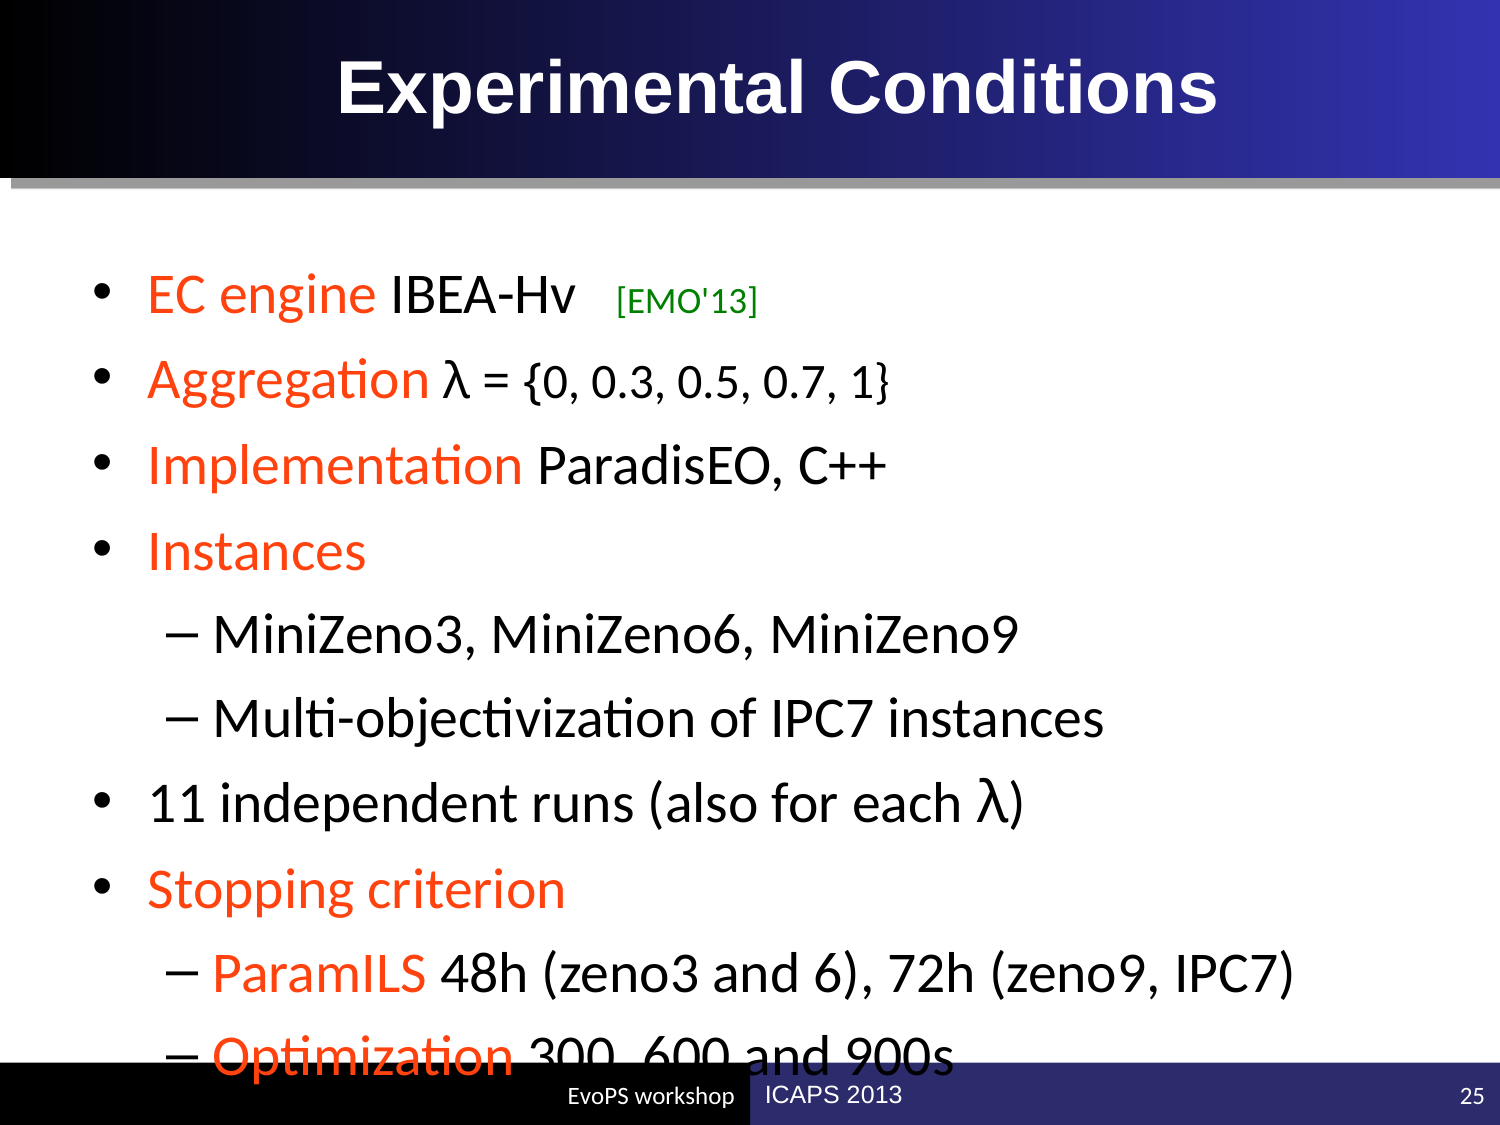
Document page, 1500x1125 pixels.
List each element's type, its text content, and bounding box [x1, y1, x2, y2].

text_box Experimental Conditions [322, 31, 1379, 137]
list EC engine IBEA-Hv [EMO'13] Aggregation λ = {0, 0.3, 0.5, 0.7, 1} Implementation ParadisEO, C++ Instances MiniZeno3, MiniZeno6, MiniZeno9 Multi-objectivization of IPC7 instances 11 independent runs (also for each λ) Stopping criterion ParamILS 48h (zeno3 and 6), 72h (zeno9, IPC7) Optimization 300, 600 and 900s [77, 248, 1500, 1099]
